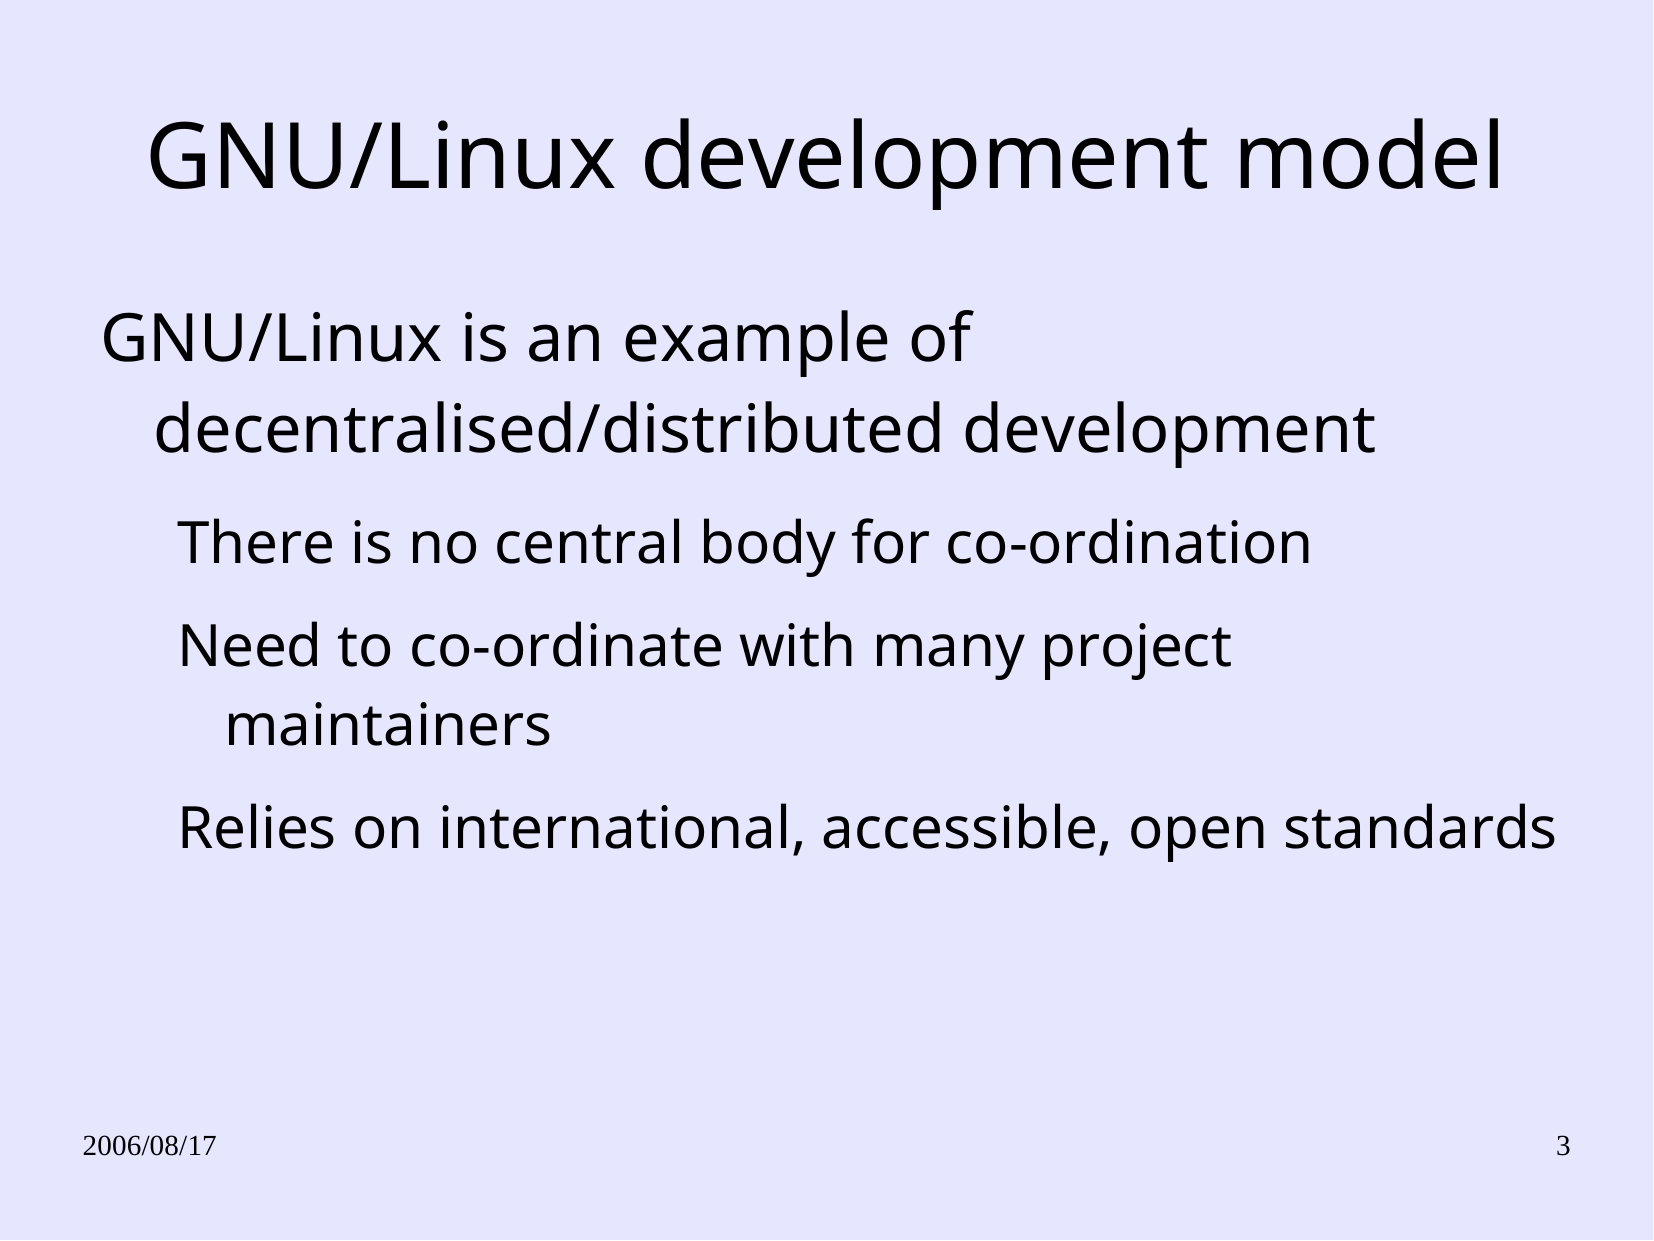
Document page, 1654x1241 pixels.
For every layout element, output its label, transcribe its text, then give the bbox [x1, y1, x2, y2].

list GNU/Linux is an example of decentralised/distributed development There is no central body for co-ordination Need to co-ordinate with many project maintainers Relies on international, accessible, open standards [82, 290, 1571, 1109]
title GNU/Linux development model [82, 56, 1571, 250]
